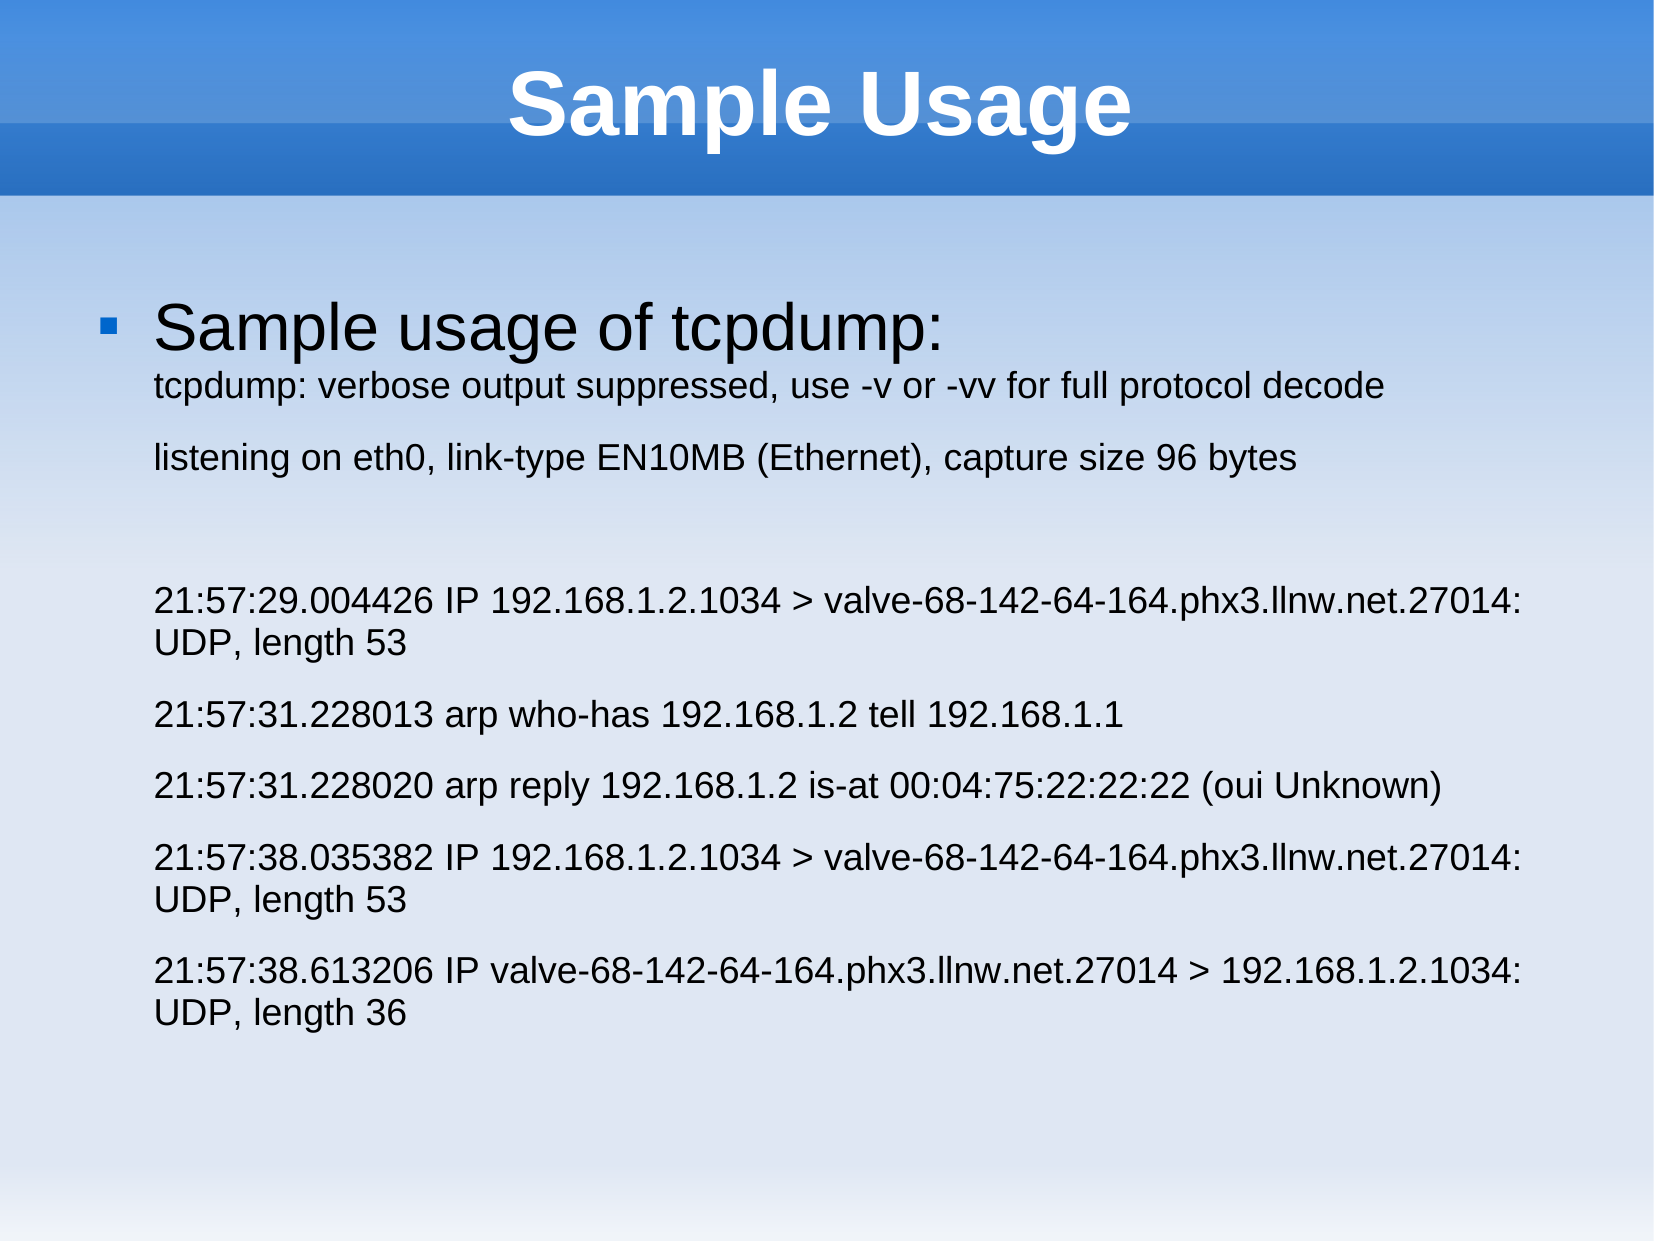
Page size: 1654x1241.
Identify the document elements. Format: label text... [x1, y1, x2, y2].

title Sample Usage [76, 0, 1565, 208]
picture [0, 0, 1654, 1241]
list Sample usage of tcpdump: tcpdump: verbose output suppressed, use -v or -vv for full protocol decode listening on eth0, link-type EN10MB (Ethernet), capture size 96 bytes 21:57:29.004426 IP 192.168.1.2.1034 > valve-68-142-64-164.phx3.llnw.net.27014: UDP, length 53 21:57:31.228013 arp who-has 192.168.1.2 tell 192.168.1.1 21:57:31.228020 arp reply 192.168.1.2 is-at 00:04:75:22:22:22 (oui Unknown) 21:57:38.035382 IP 192.168.1.2.1034 > valve-68-142-64-164.phx3.llnw.net.27014: UDP, length 53 21:57:38.613206 IP valve-68-142-64-164.phx3.llnw.net.27014 > 192.168.1.2.1034: UDP, length 36 [82, 290, 1571, 1109]
